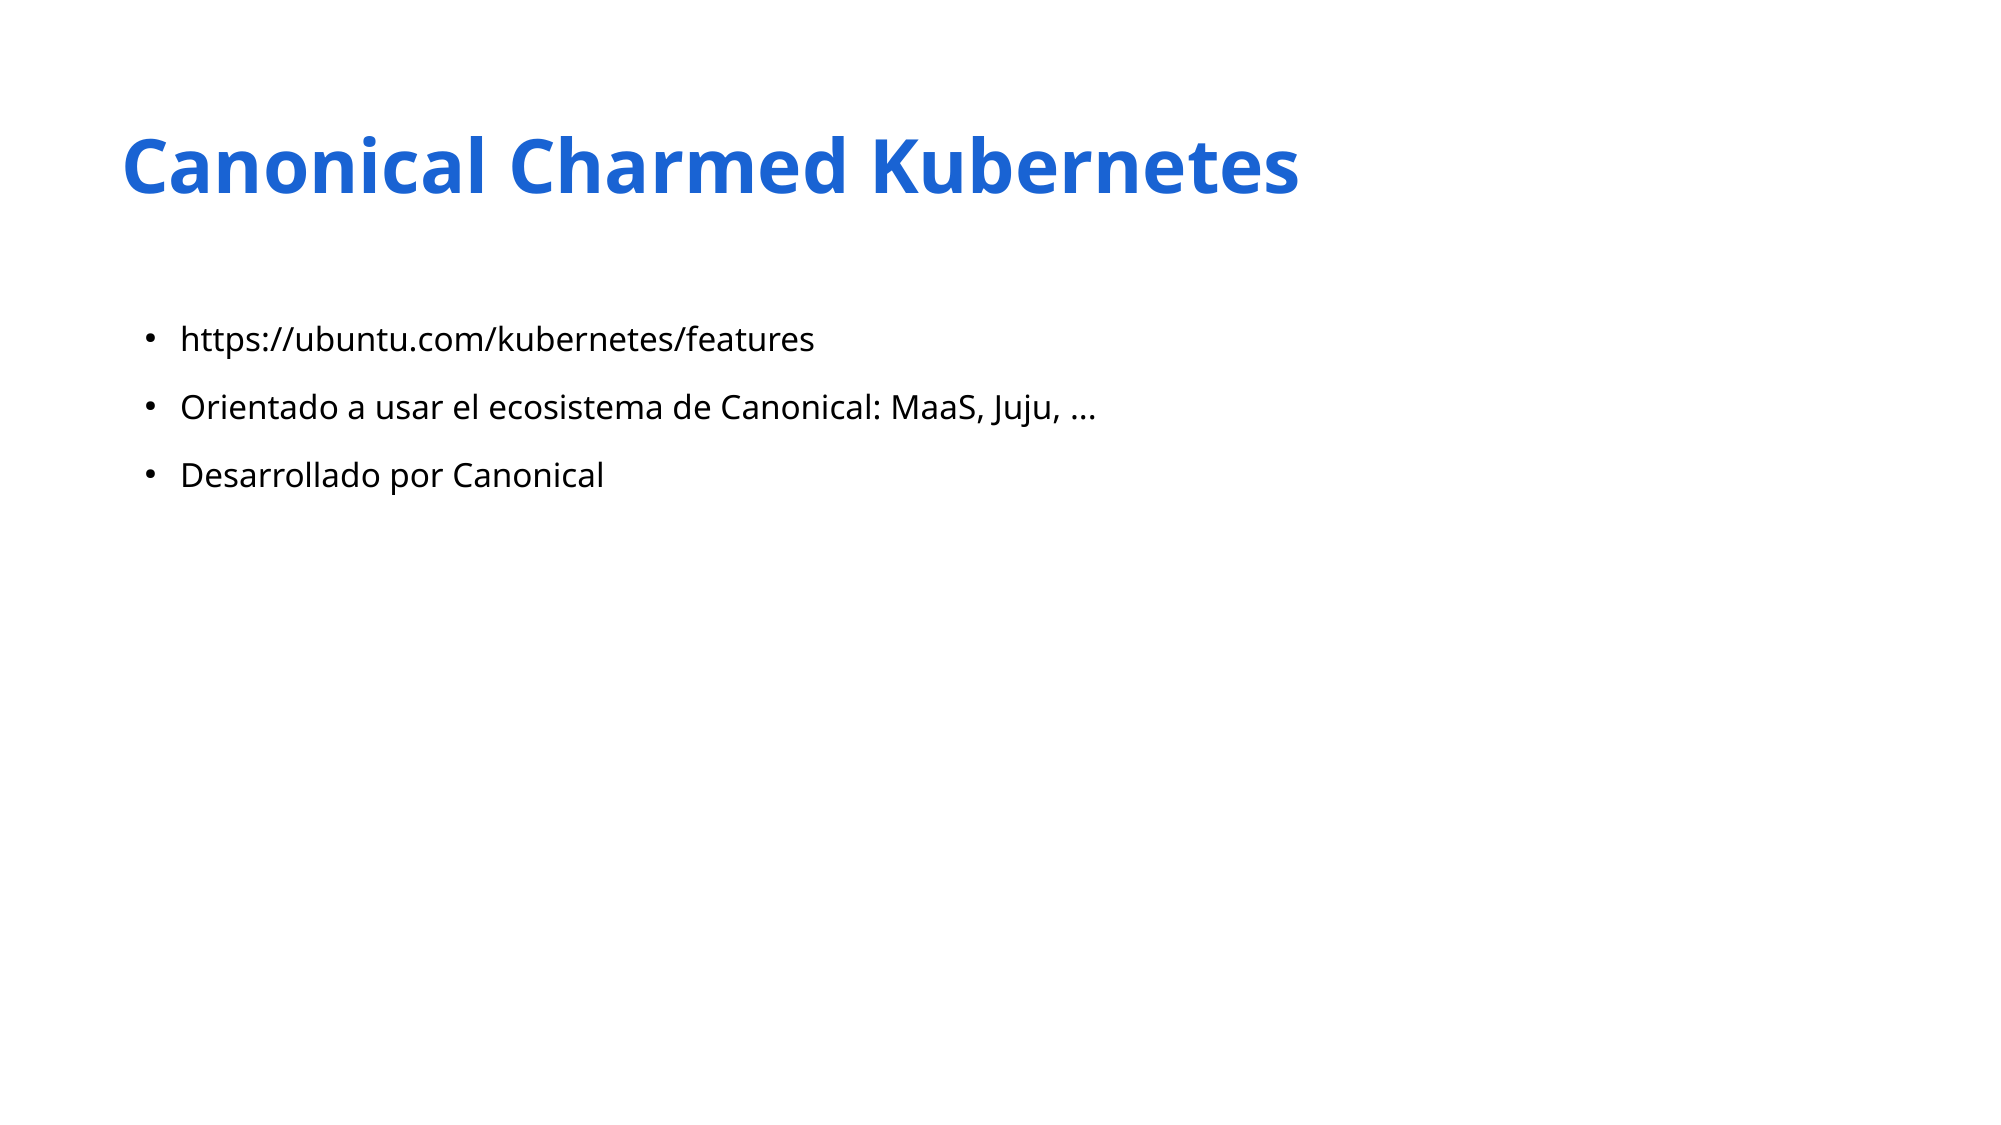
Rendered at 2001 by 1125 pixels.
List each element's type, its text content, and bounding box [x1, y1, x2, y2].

text_box https://ubuntu.com/kubernetes/features Orientado a usar el ecosistema de Canonical: MaaS, Juju, ... Desarrollado por Canonical [129, 286, 1843, 940]
text_box Canonical Charmed Kubernetes [106, 106, 1878, 293]
